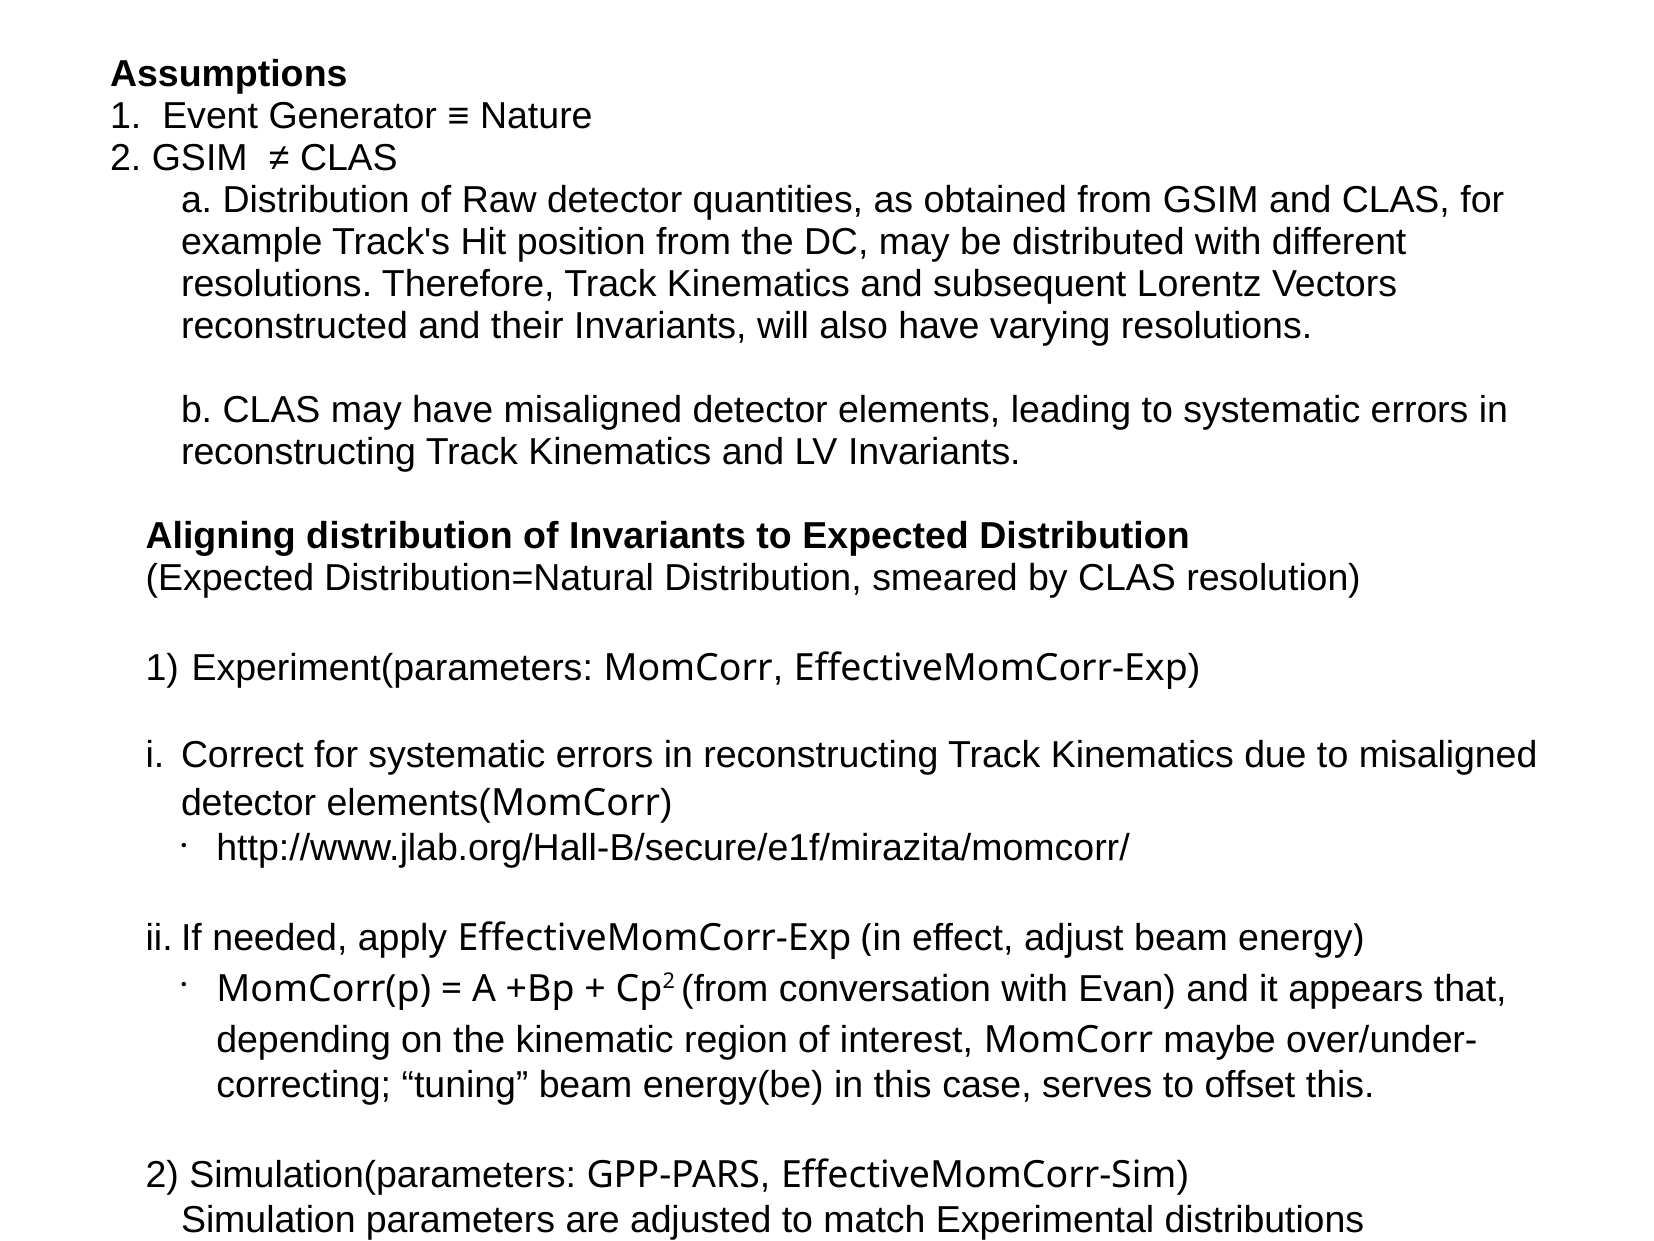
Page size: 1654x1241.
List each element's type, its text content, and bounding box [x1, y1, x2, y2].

text_box Assumptions 1. Event Generator ≡ Nature 2. GSIM ≠ CLAS a. Distribution of Raw detector quantities, as obtained from GSIM and CLAS, for example Track's Hit position from the DC, may be distributed with different resolutions. Therefore, Track Kinematics and subsequent Lorentz Vectors reconstructed and their Invariants, will also have varying resolutions. b. CLAS may have misaligned detector elements, leading to systematic errors in reconstructing Track Kinematics and LV Invariants. Aligning distribution of Invariants to Expected Distribution (Expected Distribution=Natural Distribution, smeared by CLAS resolution) Experiment(parameters: MomCorr, EffectiveMomCorr-Exp) Correct for systematic errors in reconstructing Track Kinematics due to misaligned detector elements(MomCorr) http://www.jlab.org/Hall-B/secure/e1f/mirazita/momcorr/ If needed, apply EffectiveMomCorr-Exp (in effect, adjust beam energy) MomCorr(p) = A +Bp + Cp2 (from conversation with Evan) and it appears that, depending on the kinematic region of interest, MomCorr maybe over/under-correcting; “tuning” beam energy(be) in this case, serves to offset this. 2) Simulation(parameters: GPP-PARS, EffectiveMomCorr-Sim) Simulation parameters are adjusted to match Experimental distributions [60, 45, 1591, 1216]
